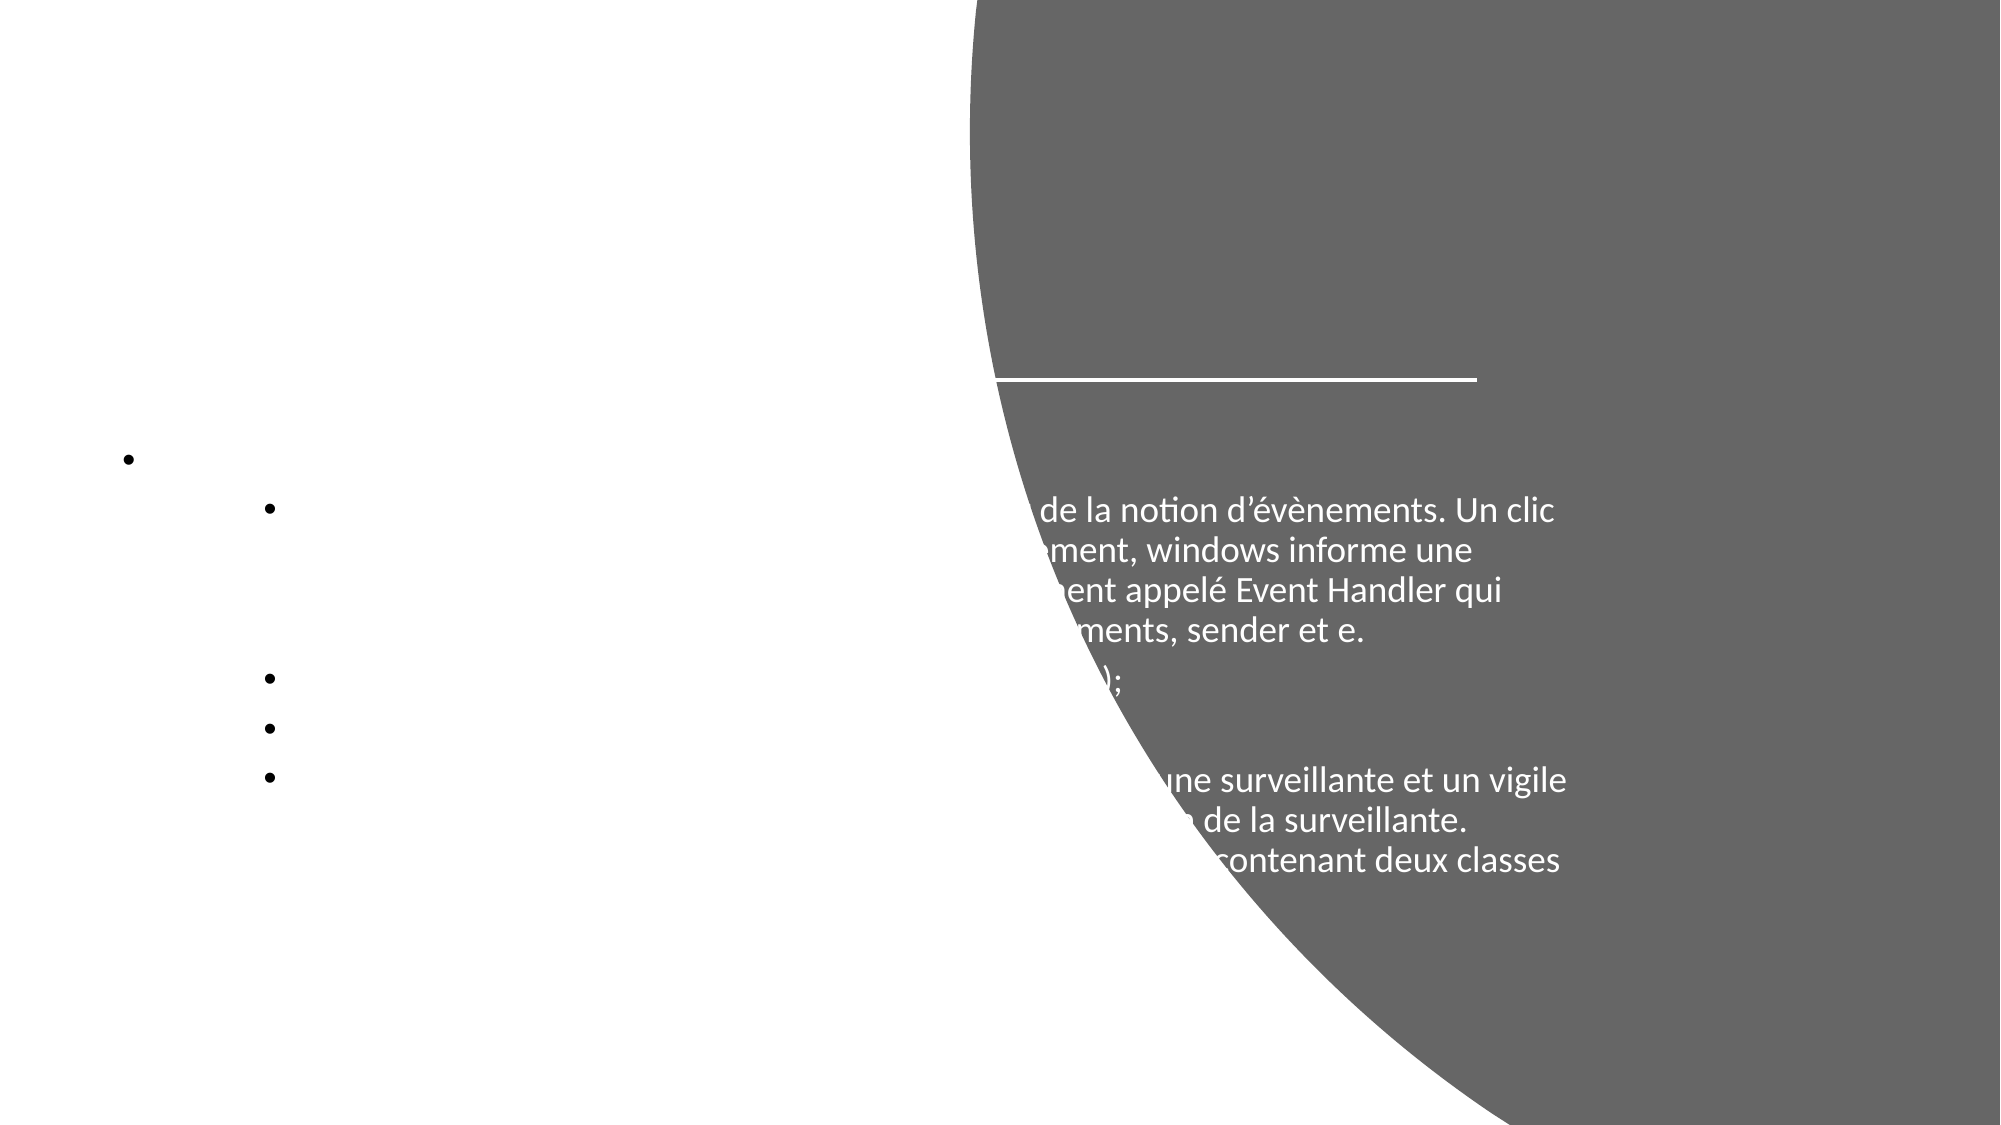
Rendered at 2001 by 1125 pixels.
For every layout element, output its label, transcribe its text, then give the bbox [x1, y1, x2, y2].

title L’orienté Objet [107, 59, 1586, 327]
list Les évènements Le fonctionnement de windows est conçu autour de la notion d’évènements. Un clic souris est un évènement. En recevant cet évènement, windows informe une fonction du programme destinataire de l’évènement appelé Event Handler qui possède une signature précise en recevant 2 arguments, sender et e. Button.click += new System.EventHandler(ButtonClick); Private void ButtobClick(object sender, EventArgs e) { } Imaginons une salle d’examen. Elle comporte des places, une surveillante et un vigile chargé de mettre les tricheurs à la porte sur dénonciation de la surveillante. L’exemple du programme suivant simule cette situation en contenant deux classes qui décrivent le comportement de la surveillante et du vigile. [107, 433, 1586, 980]
text_box [972, 0, 2000, 1125]
